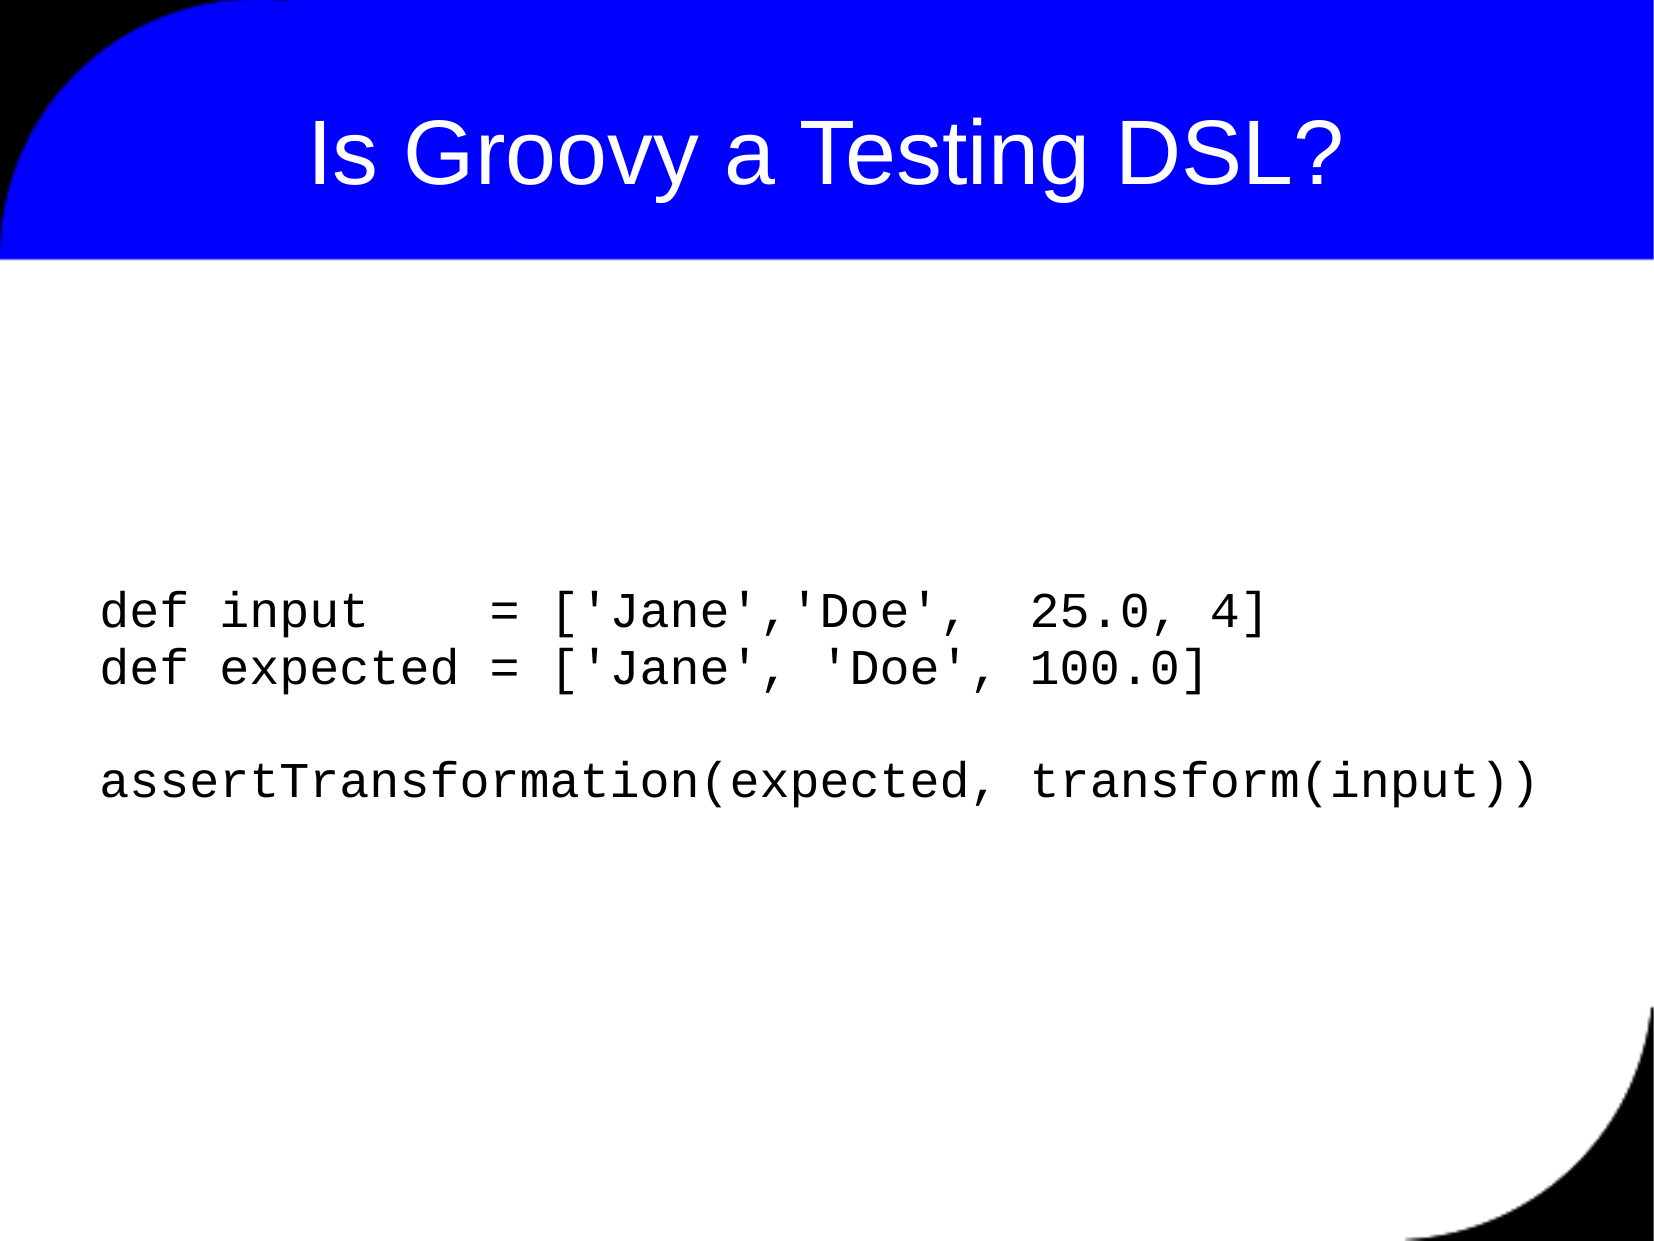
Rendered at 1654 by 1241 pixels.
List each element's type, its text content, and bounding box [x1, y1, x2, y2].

subtitle def input = ['Jane','Doe', 25.0, 4] def expected = ['Jane', 'Doe', 100.0] assertTransformation(expected, transform(input)) [99, 297, 1555, 1102]
picture [0, 0, 1654, 1241]
title Is Groovy a Testing DSL? [82, 56, 1571, 250]
